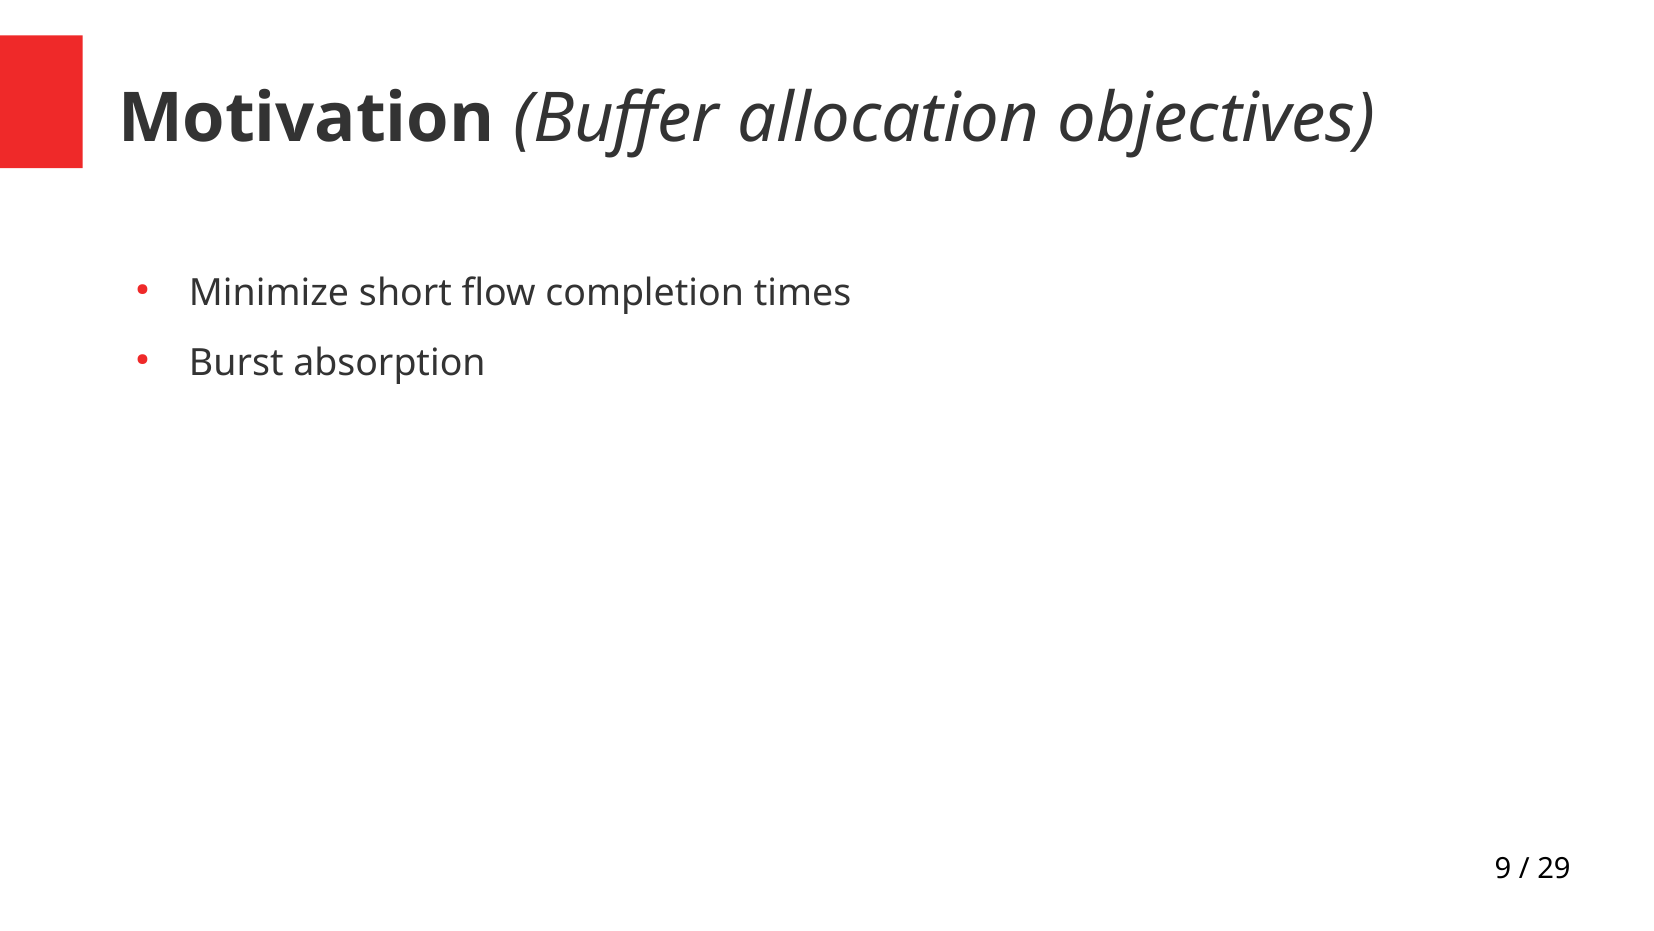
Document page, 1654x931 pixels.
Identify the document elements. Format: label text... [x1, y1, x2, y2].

title Motivation (Buffer allocation objectives) [118, 36, 1571, 193]
list Minimize short flow completion times Burst absorption [118, 265, 1536, 806]
